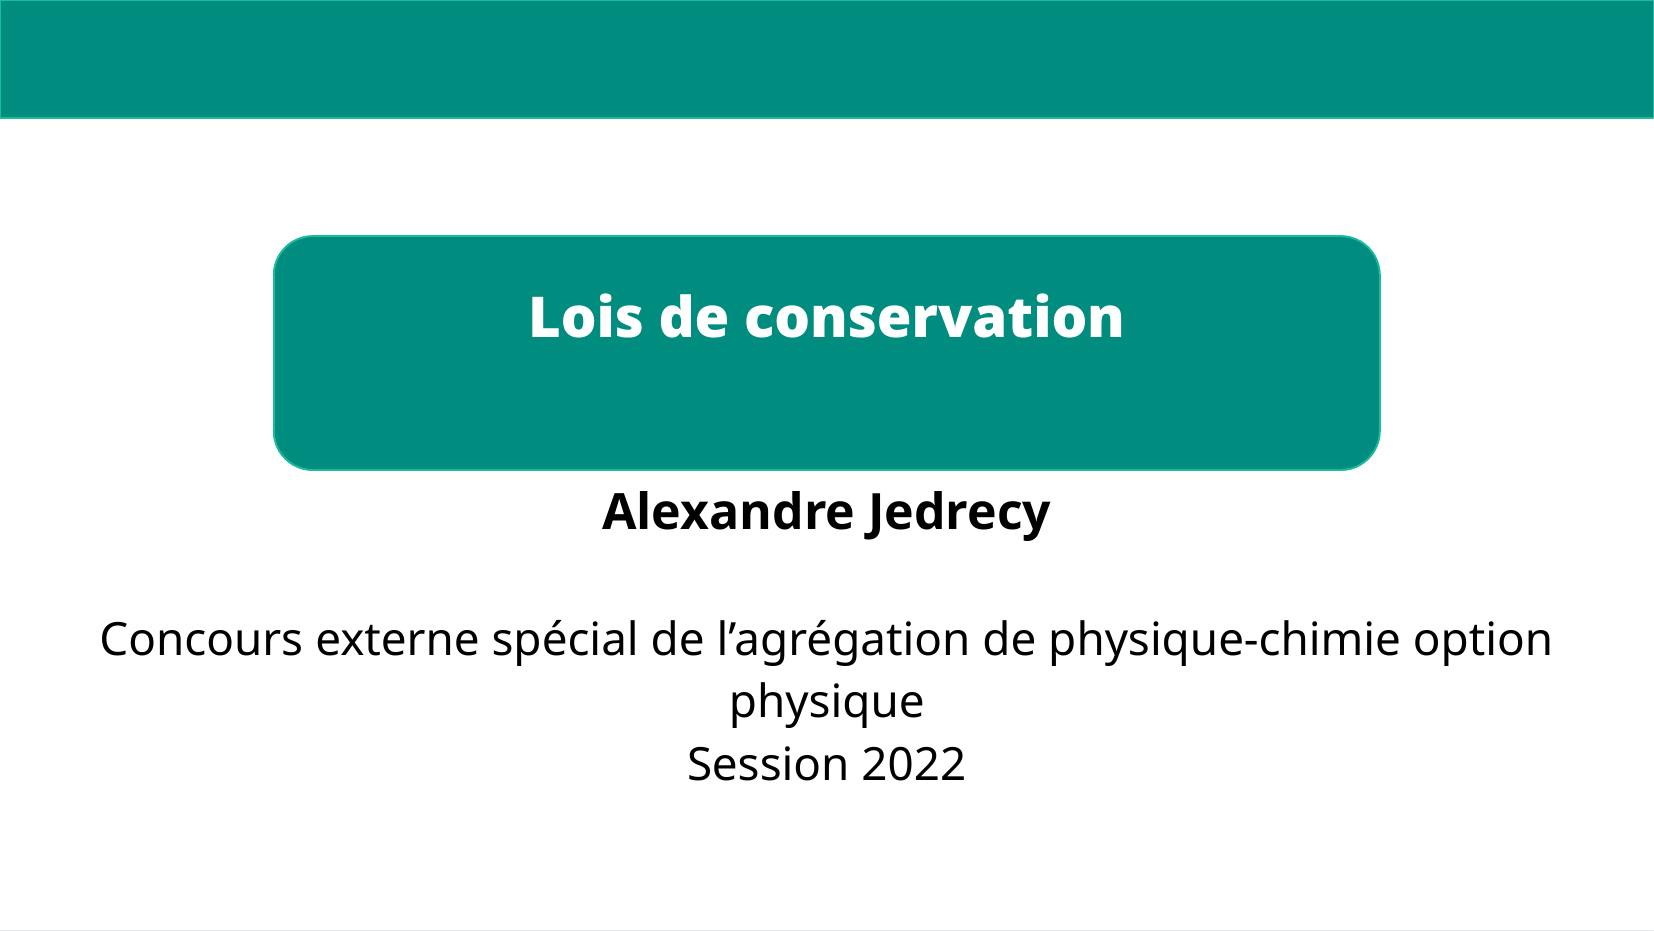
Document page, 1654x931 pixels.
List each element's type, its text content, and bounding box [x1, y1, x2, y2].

title Lois de conservation [284, 238, 1369, 470]
subtitle Alexandre Jedrecy Concours externe spécial de l’agrégation de physique-chimie option physique Session 2022 [59, 501, 1595, 768]
text_box [273, 254, 284, 454]
text_box [1369, 253, 1380, 453]
